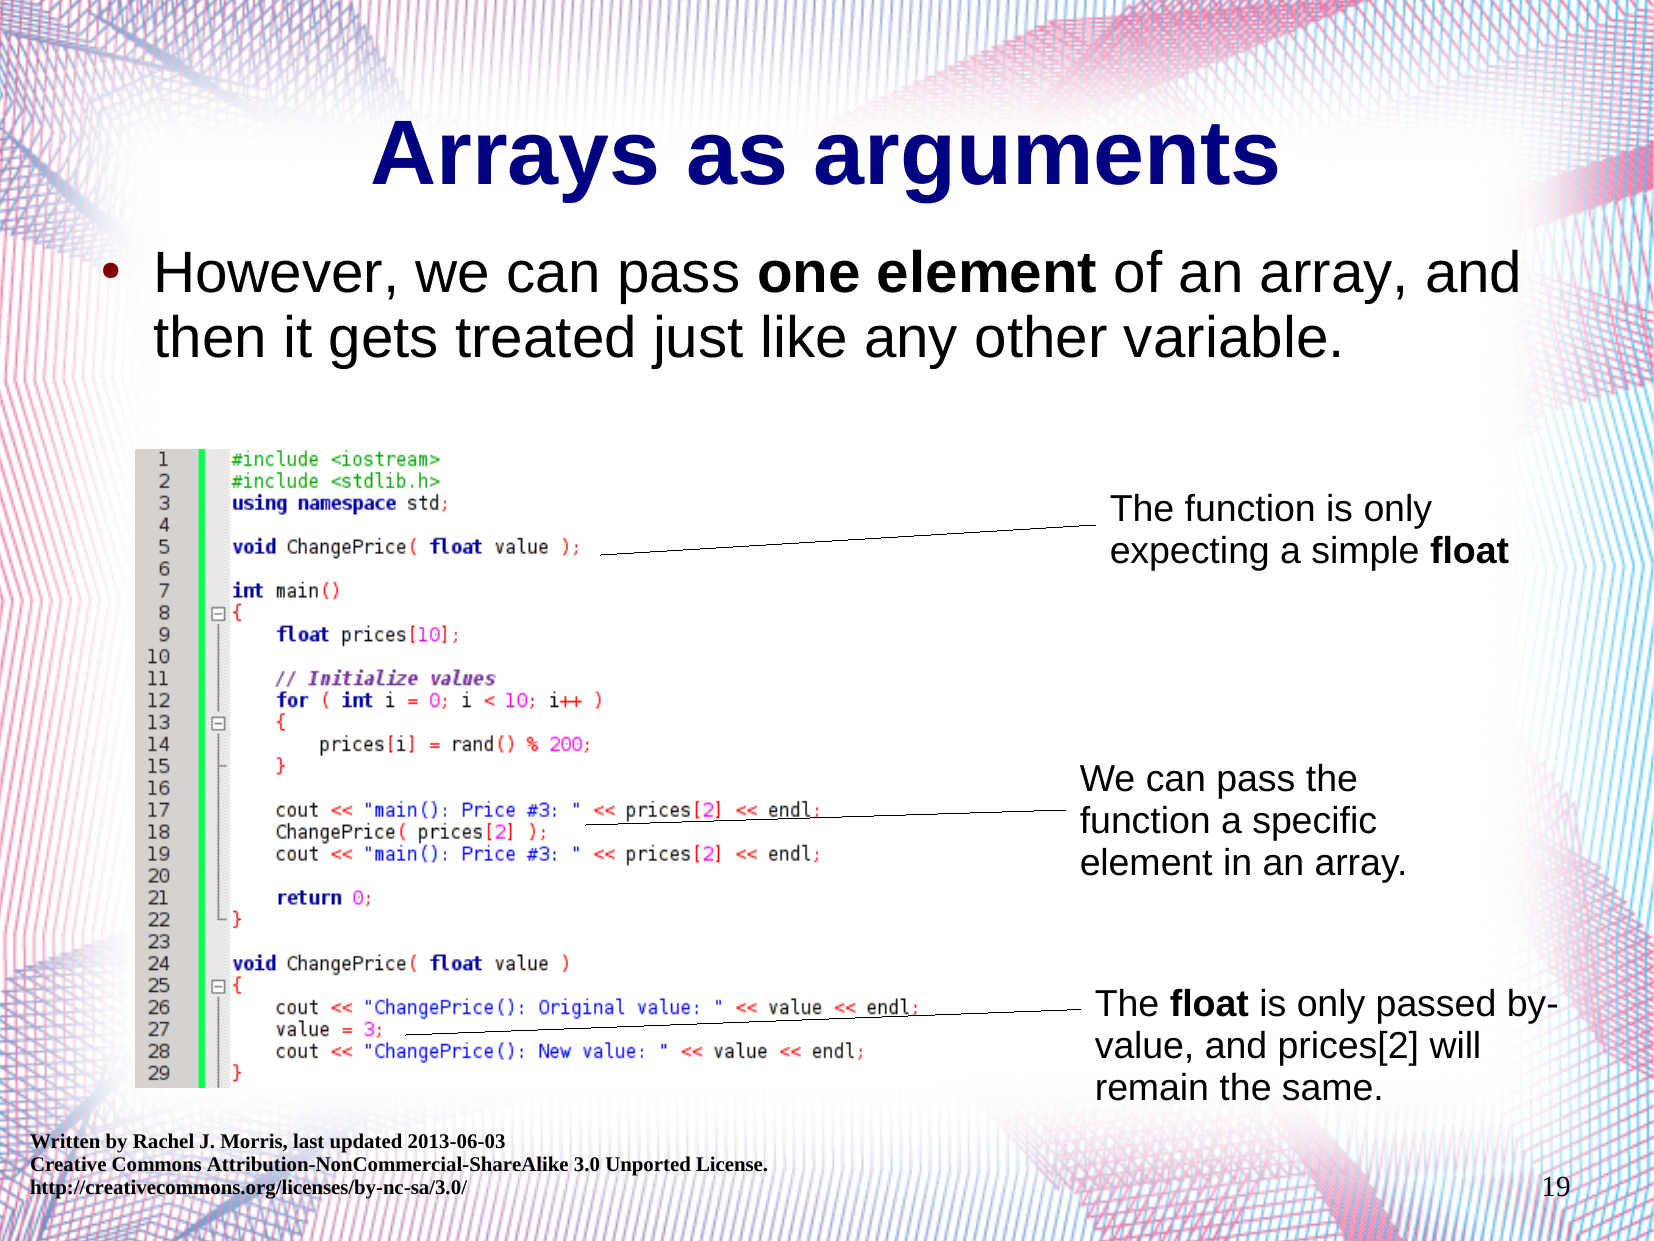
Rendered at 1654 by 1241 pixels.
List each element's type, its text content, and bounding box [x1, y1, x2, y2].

title Arrays as arguments [82, 49, 1571, 240]
picture [0, 0, 1654, 1241]
text_box The function is only expecting a simple float [1095, 480, 1531, 579]
text_box The float is only passed by-value, and prices[2] will remain the same. [1080, 975, 1591, 1116]
list However, we can pass one element of an array, and then it gets treated just like any other variable. [82, 240, 1571, 406]
text_box We can pass the function a specific element in an array. [1065, 750, 1501, 891]
